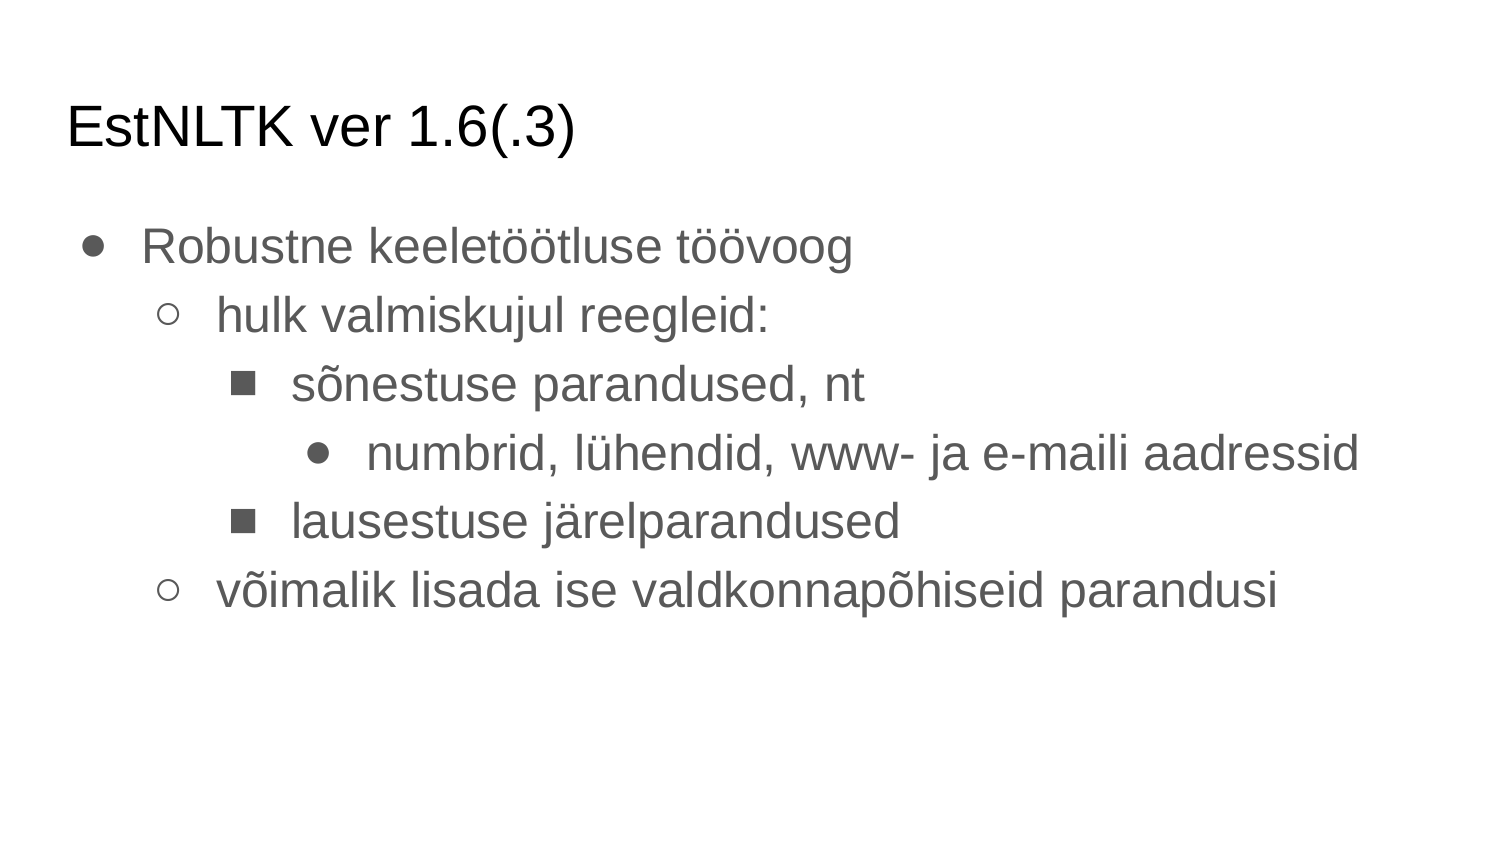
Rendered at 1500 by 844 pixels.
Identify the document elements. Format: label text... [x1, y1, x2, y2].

list Robustne keeletöötluse töövoog hulk valmiskujul reegleid: sõnestuse parandused, nt numbrid, lühendid, www- ja e-maili aadressid lausestuse järelparandused võimalik lisada ise valdkonnapõhiseid parandusi [51, 189, 1449, 750]
title EstNLTK ver 1.6(.3) [51, 72, 1449, 167]
